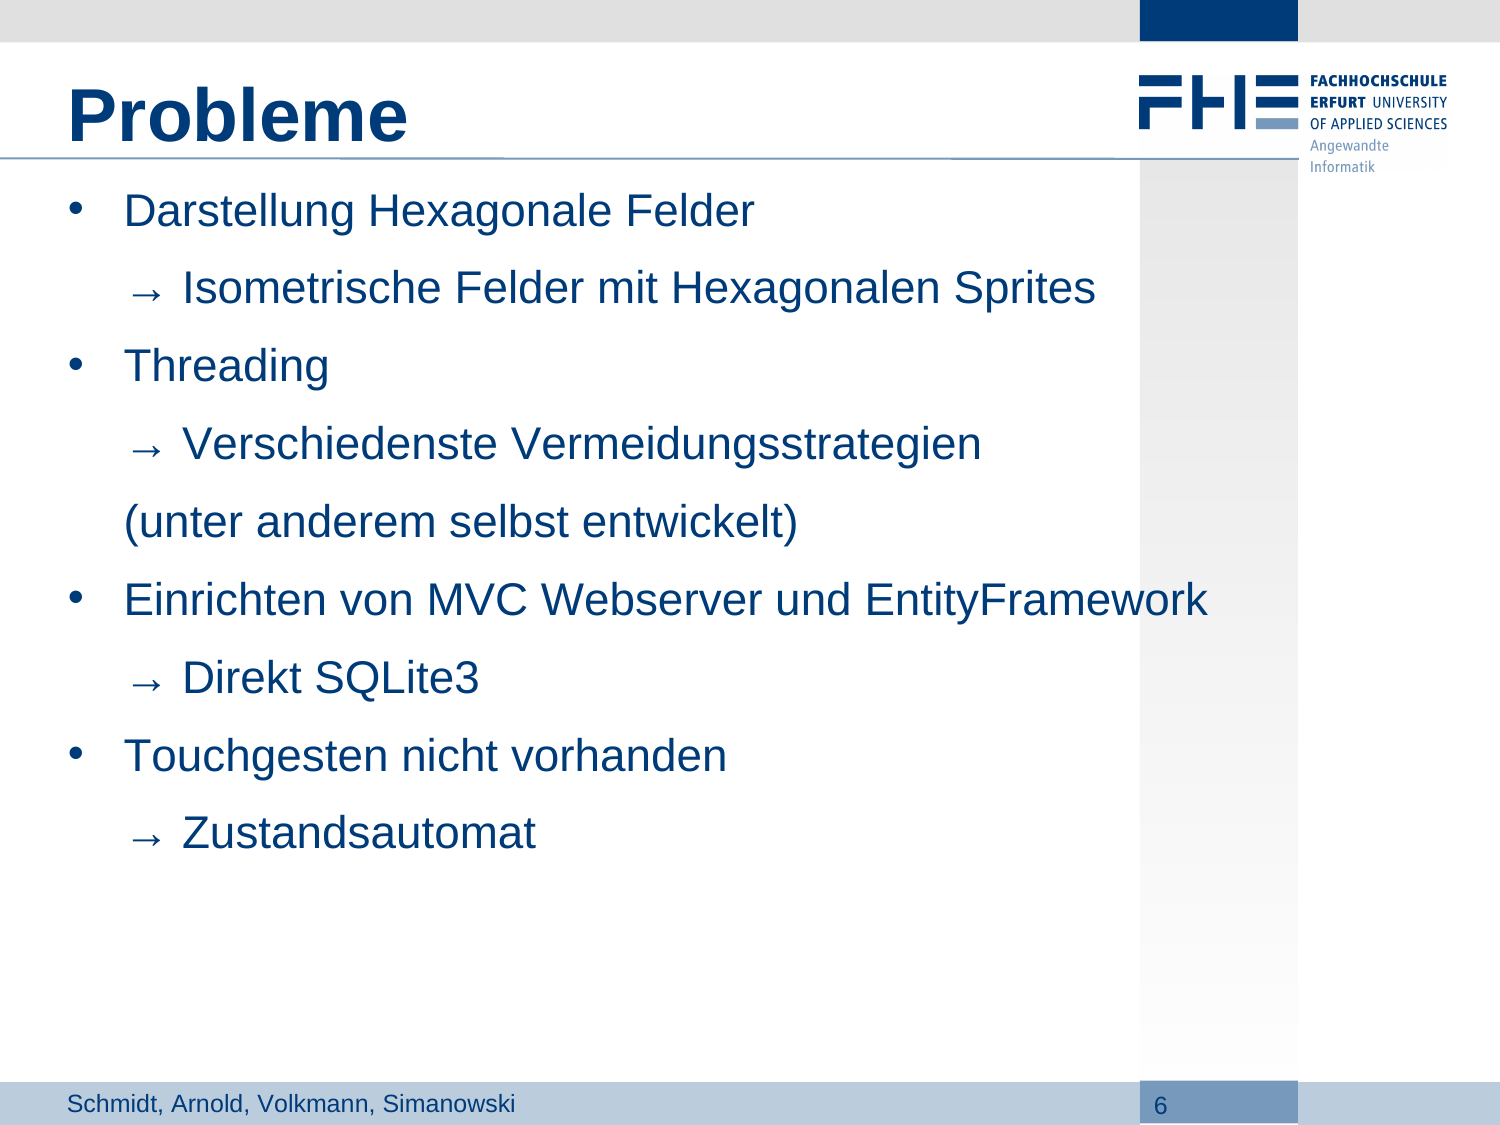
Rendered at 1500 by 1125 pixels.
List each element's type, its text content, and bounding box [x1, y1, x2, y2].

list Darstellung Hexagonale Felder → Isometrische Felder mit Hexagonalen Sprites Threading → Verschiedenste Vermeidungsstrategien (unter anderem selbst entwickelt) Einrichten von MVC Webserver und EntityFramework → Direkt SQLite3 Touchgesten nicht vorhanden → Zustandsautomat [53, 172, 1500, 1083]
picture [1139, 75, 1447, 172]
title Probleme [53, 58, 1140, 142]
